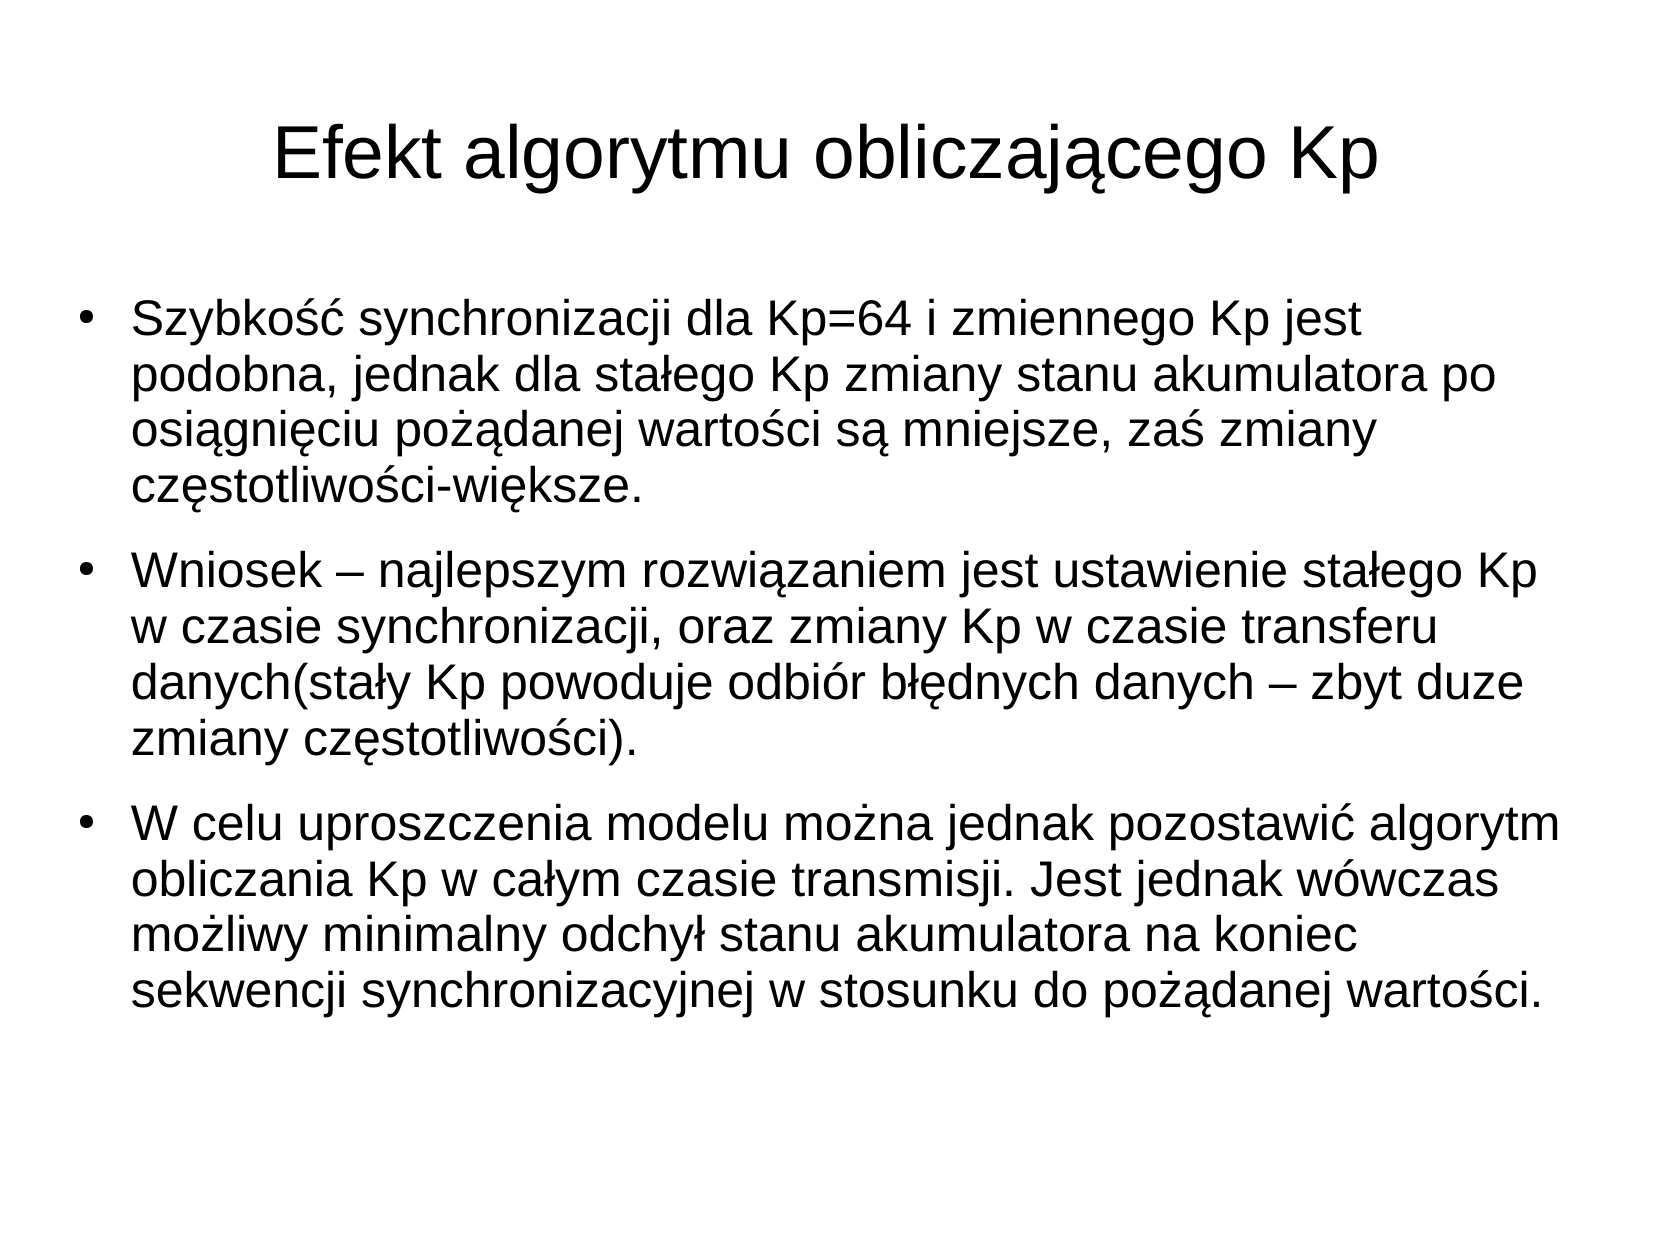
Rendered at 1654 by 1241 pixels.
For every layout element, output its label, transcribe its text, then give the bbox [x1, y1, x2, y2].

list Szybkość synchronizacji dla Kp=64 i zmiennego Kp jest podobna, jednak dla stałego Kp zmiany stanu akumulatora po osiągnięciu pożądanej wartości są mniejsze, zaś zmiany częstotliwości-większe. Wniosek – najlepszym rozwiązaniem jest ustawienie stałego Kp w czasie synchronizacji, oraz zmiany Kp w czasie transferu danych(stały Kp powoduje odbiór błędnych danych – zbyt duze zmiany częstotliwości). W celu uproszczenia modelu można jednak pozostawić algorytm obliczania Kp w całym czasie transmisji. Jest jednak wówczas możliwy minimalny odchył stanu akumulatora na koniec sekwencji synchronizacyjnej w stosunku do pożądanej wartości. [60, 290, 1583, 1096]
title Efekt algorytmu obliczającego Kp [82, 49, 1571, 257]
